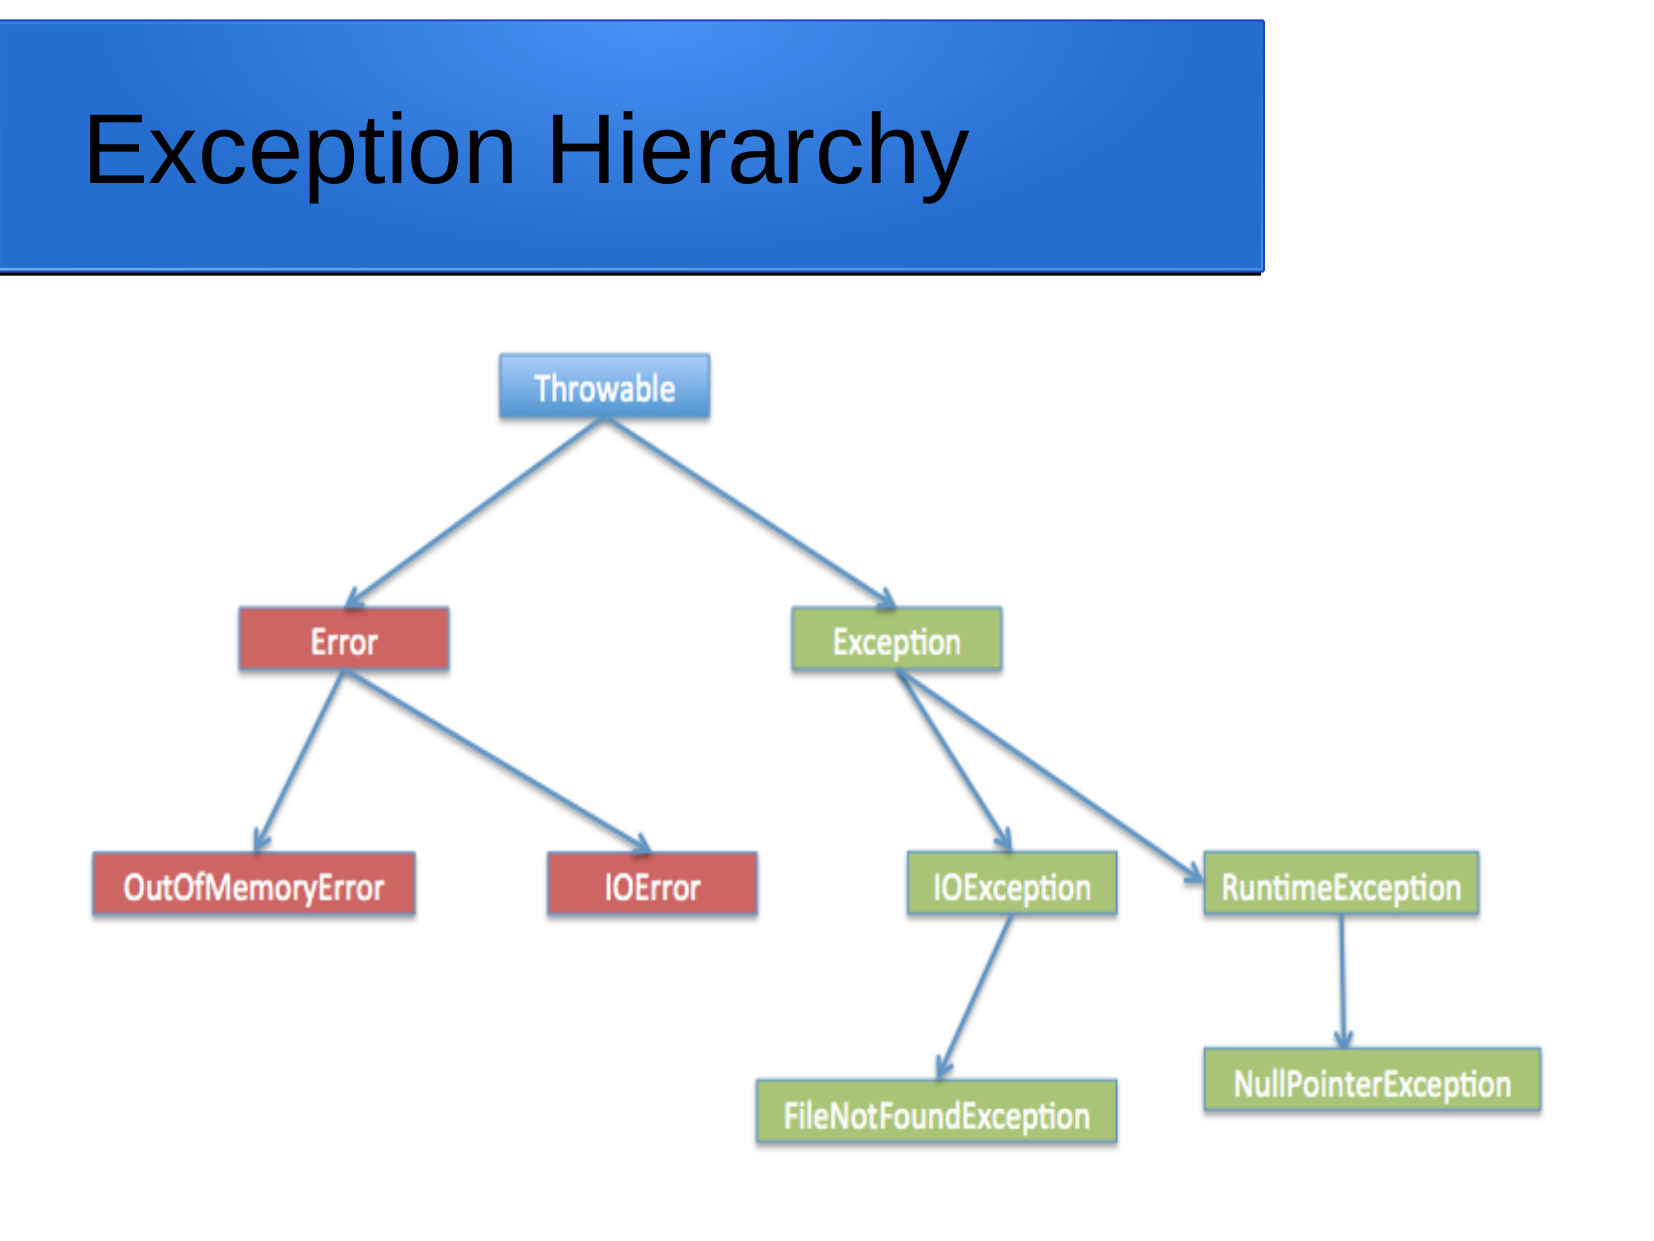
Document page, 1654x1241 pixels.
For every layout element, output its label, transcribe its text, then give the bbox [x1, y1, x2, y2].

picture [82, 299, 1561, 1176]
title Exception Hierarchy [82, 47, 1235, 252]
